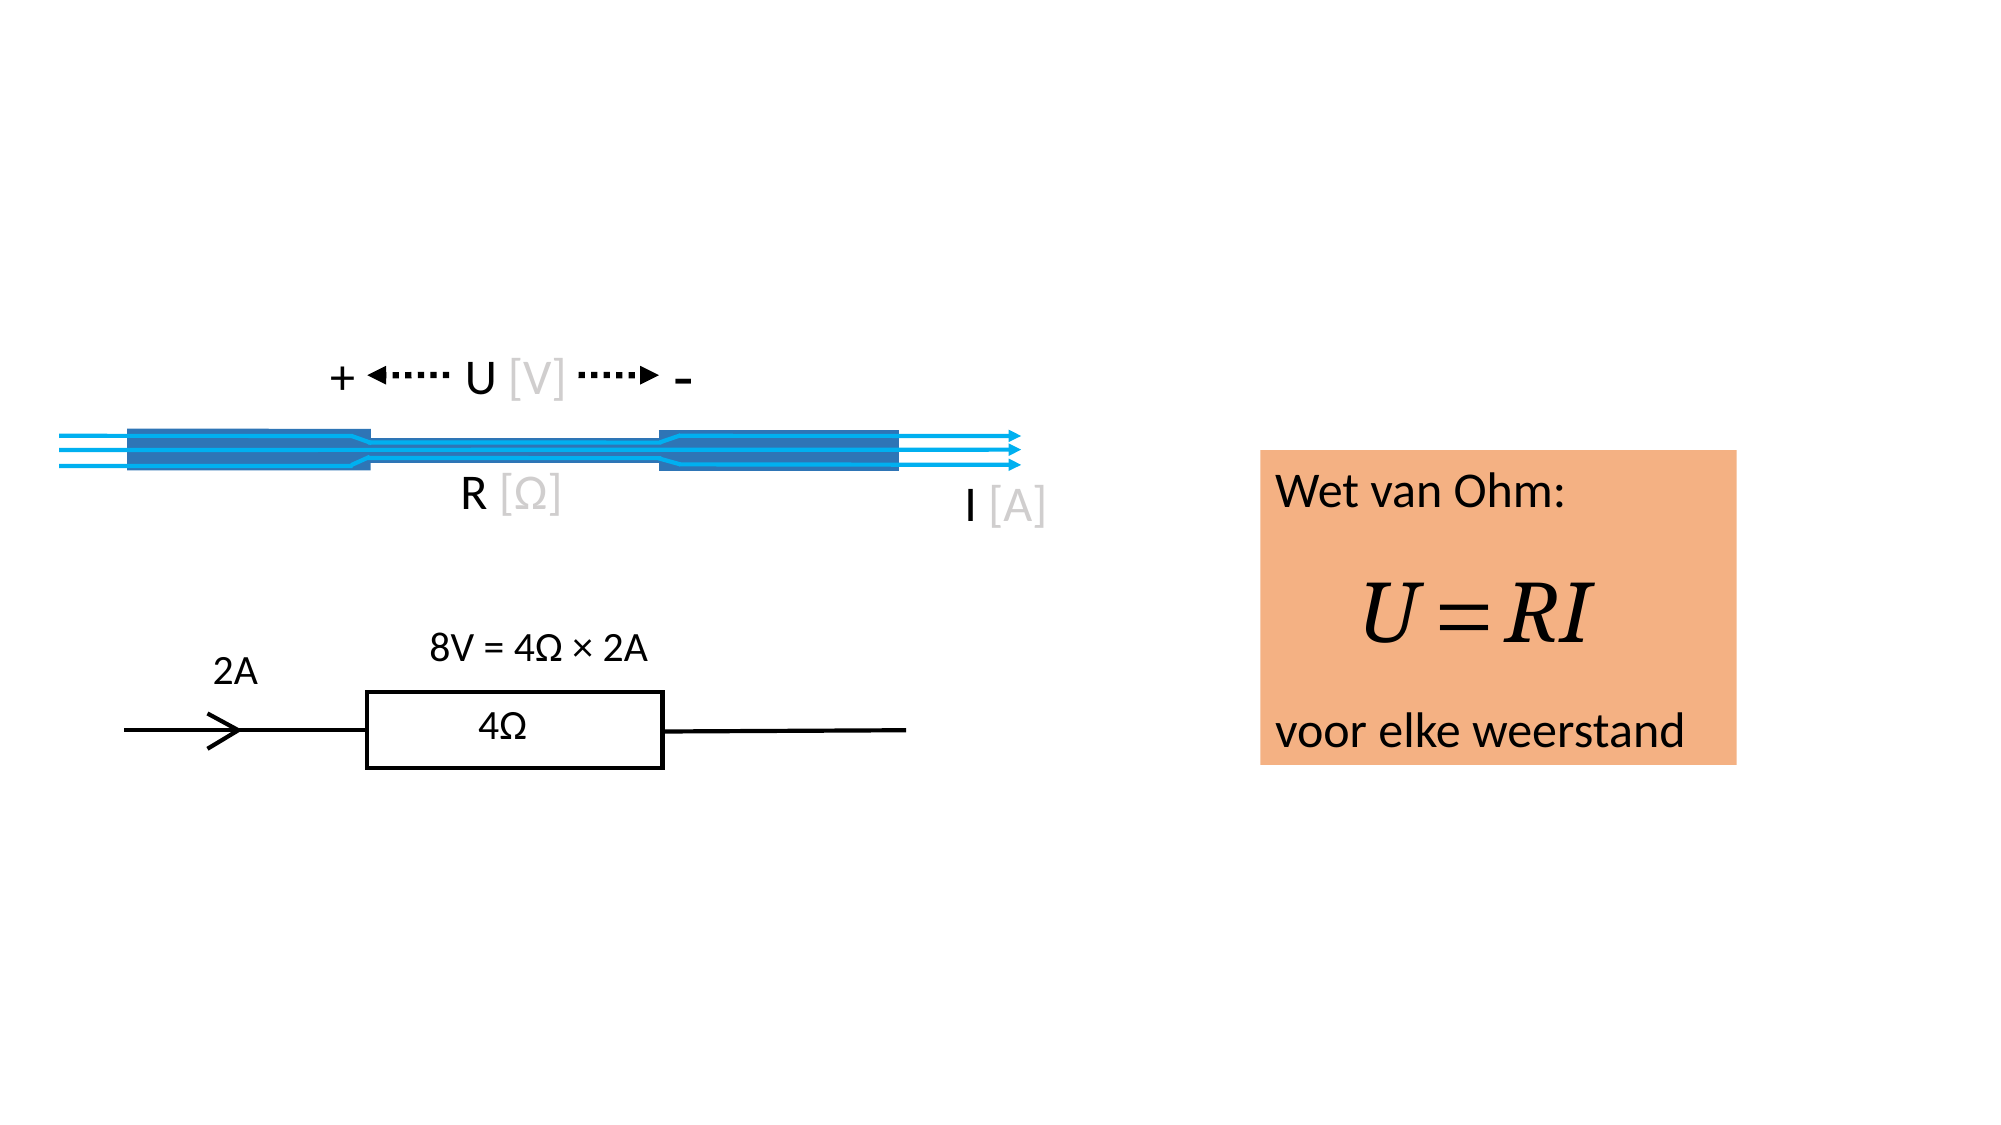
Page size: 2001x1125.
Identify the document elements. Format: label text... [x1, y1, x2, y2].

text_box I [A] [949, 464, 1126, 540]
text_box U [V] [449, 336, 582, 412]
text_box 8V = 4Ω × 2A [414, 612, 664, 678]
chart [1353, 554, 1606, 668]
text_box 4Ω [463, 690, 563, 755]
text_box R [Ω] [445, 463, 578, 527]
text_box - [658, 326, 728, 422]
text_box Wet van Ohm: voor elke weerstand [1260, 450, 1737, 765]
text_box 2A [197, 635, 295, 701]
text_box + [315, 336, 390, 412]
